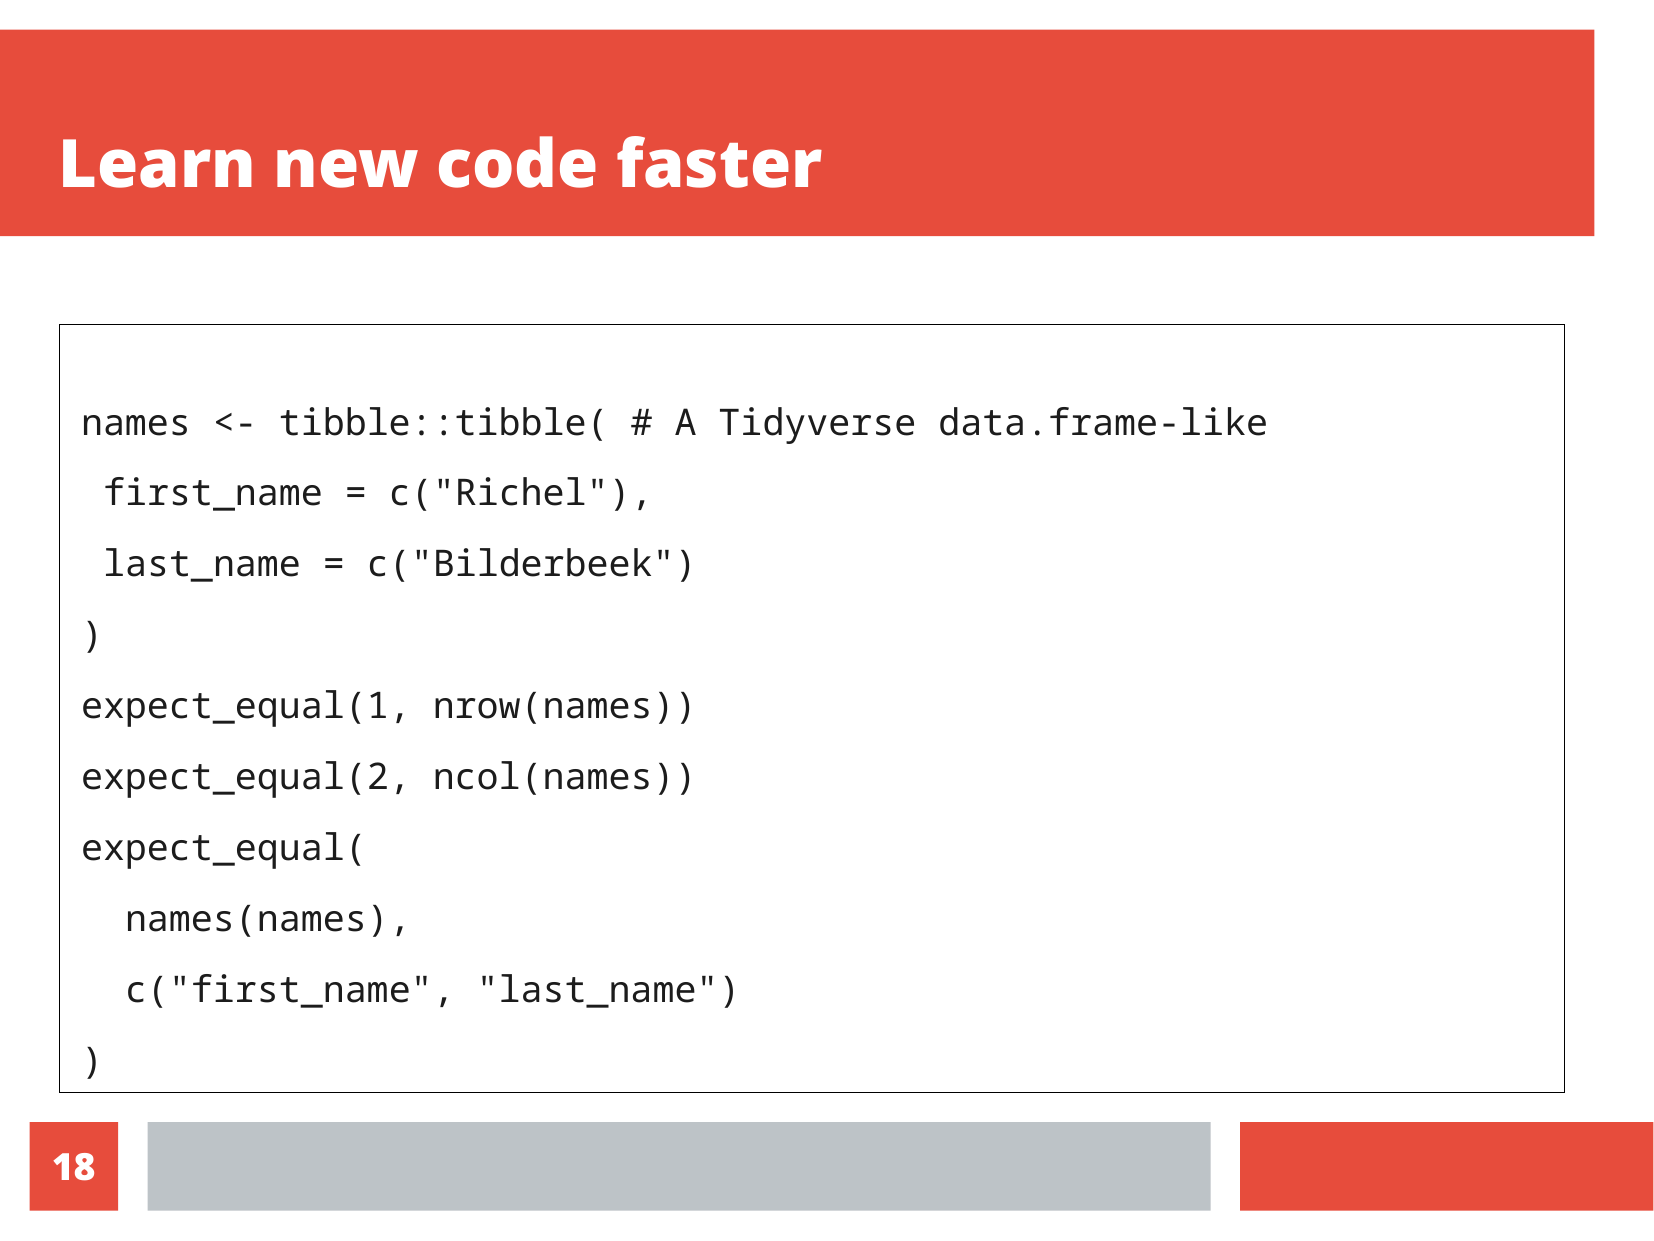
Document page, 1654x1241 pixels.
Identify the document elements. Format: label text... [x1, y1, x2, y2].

list names <- tibble::tibble( # A Tidyverse data.frame-like first_name = c("Richel"), last_name = c("Bilderbeek") ) expect_equal(1, nrow(names)) expect_equal(2, ncol(names)) expect_equal( names(names), c("first_name", "last_name") ) [59, 324, 1565, 1093]
title Learn new code faster [59, 59, 1595, 207]
